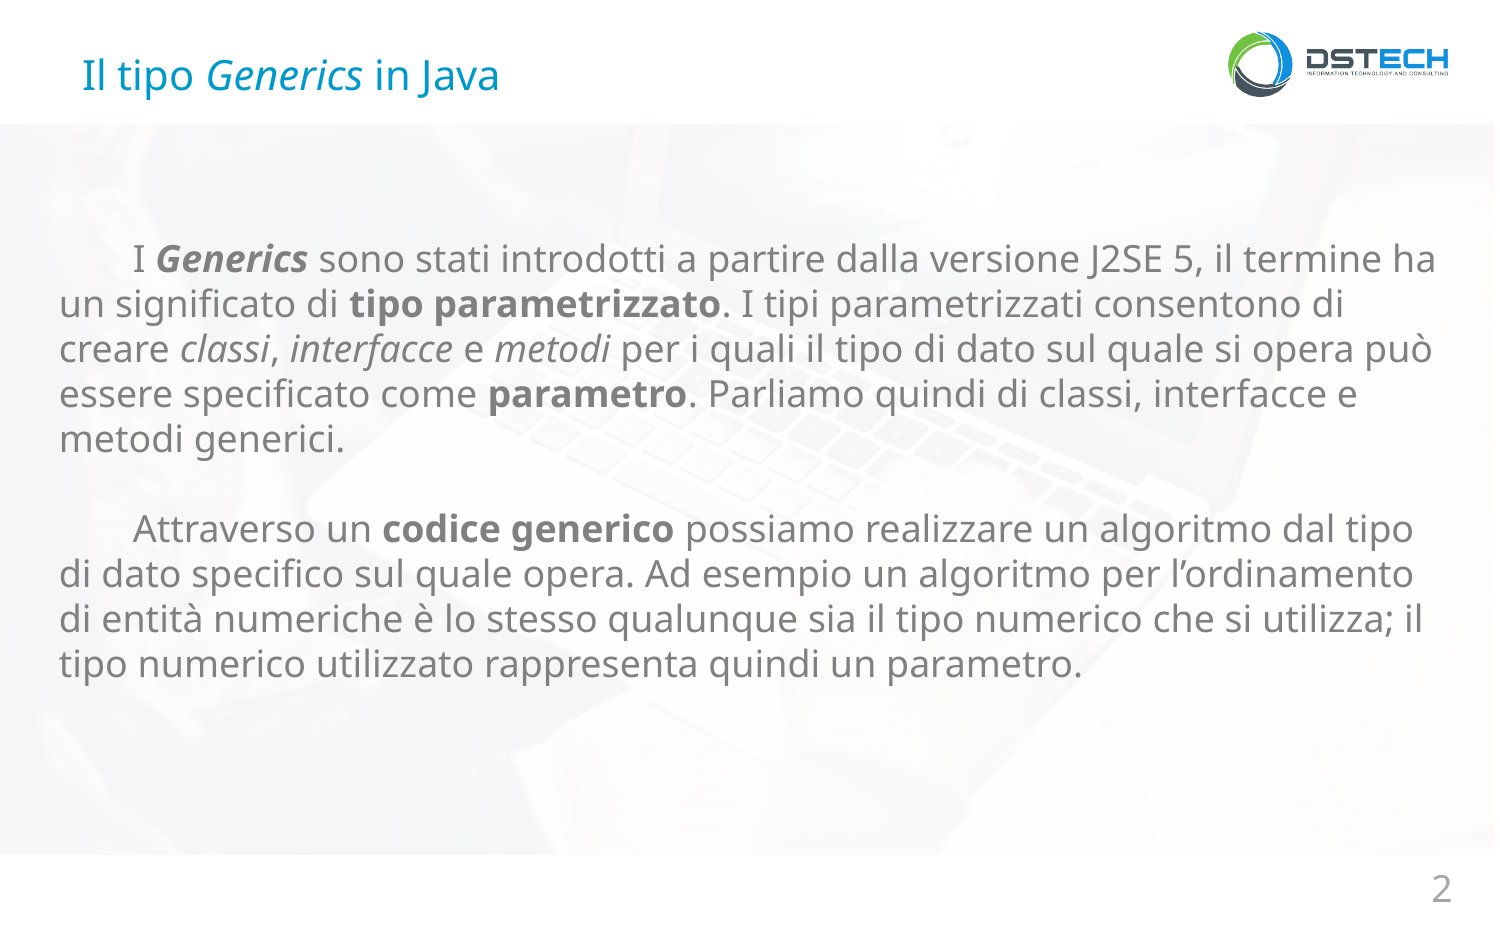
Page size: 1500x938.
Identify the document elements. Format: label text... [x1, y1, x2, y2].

text_box 2 [1413, 864, 1460, 910]
text_box Il tipo Generics in Java [67, 41, 1034, 107]
picture [0, 124, 1494, 855]
picture [1228, 31, 1448, 97]
text_box I Generics sono stati introdotti a partire dalla versione J2SE 5, il termine ha un significato di tipo parametrizzato. I tipi parametrizzati consentono di creare classi, interfacce e metodi per i quali il tipo di dato sul quale si opera può essere specificato come parametro. Parliamo quindi di classi, interfacce e metodi generici. Attraverso un codice generico possiamo realizzare un algoritmo dal tipo di dato specifico sul quale opera. Ad esempio un algoritmo per l’ordinamento di entità numeriche è lo stesso qualunque sia il tipo numerico che si utilizza; il tipo numerico utilizzato rappresenta quindi un parametro. [59, 145, 1441, 871]
